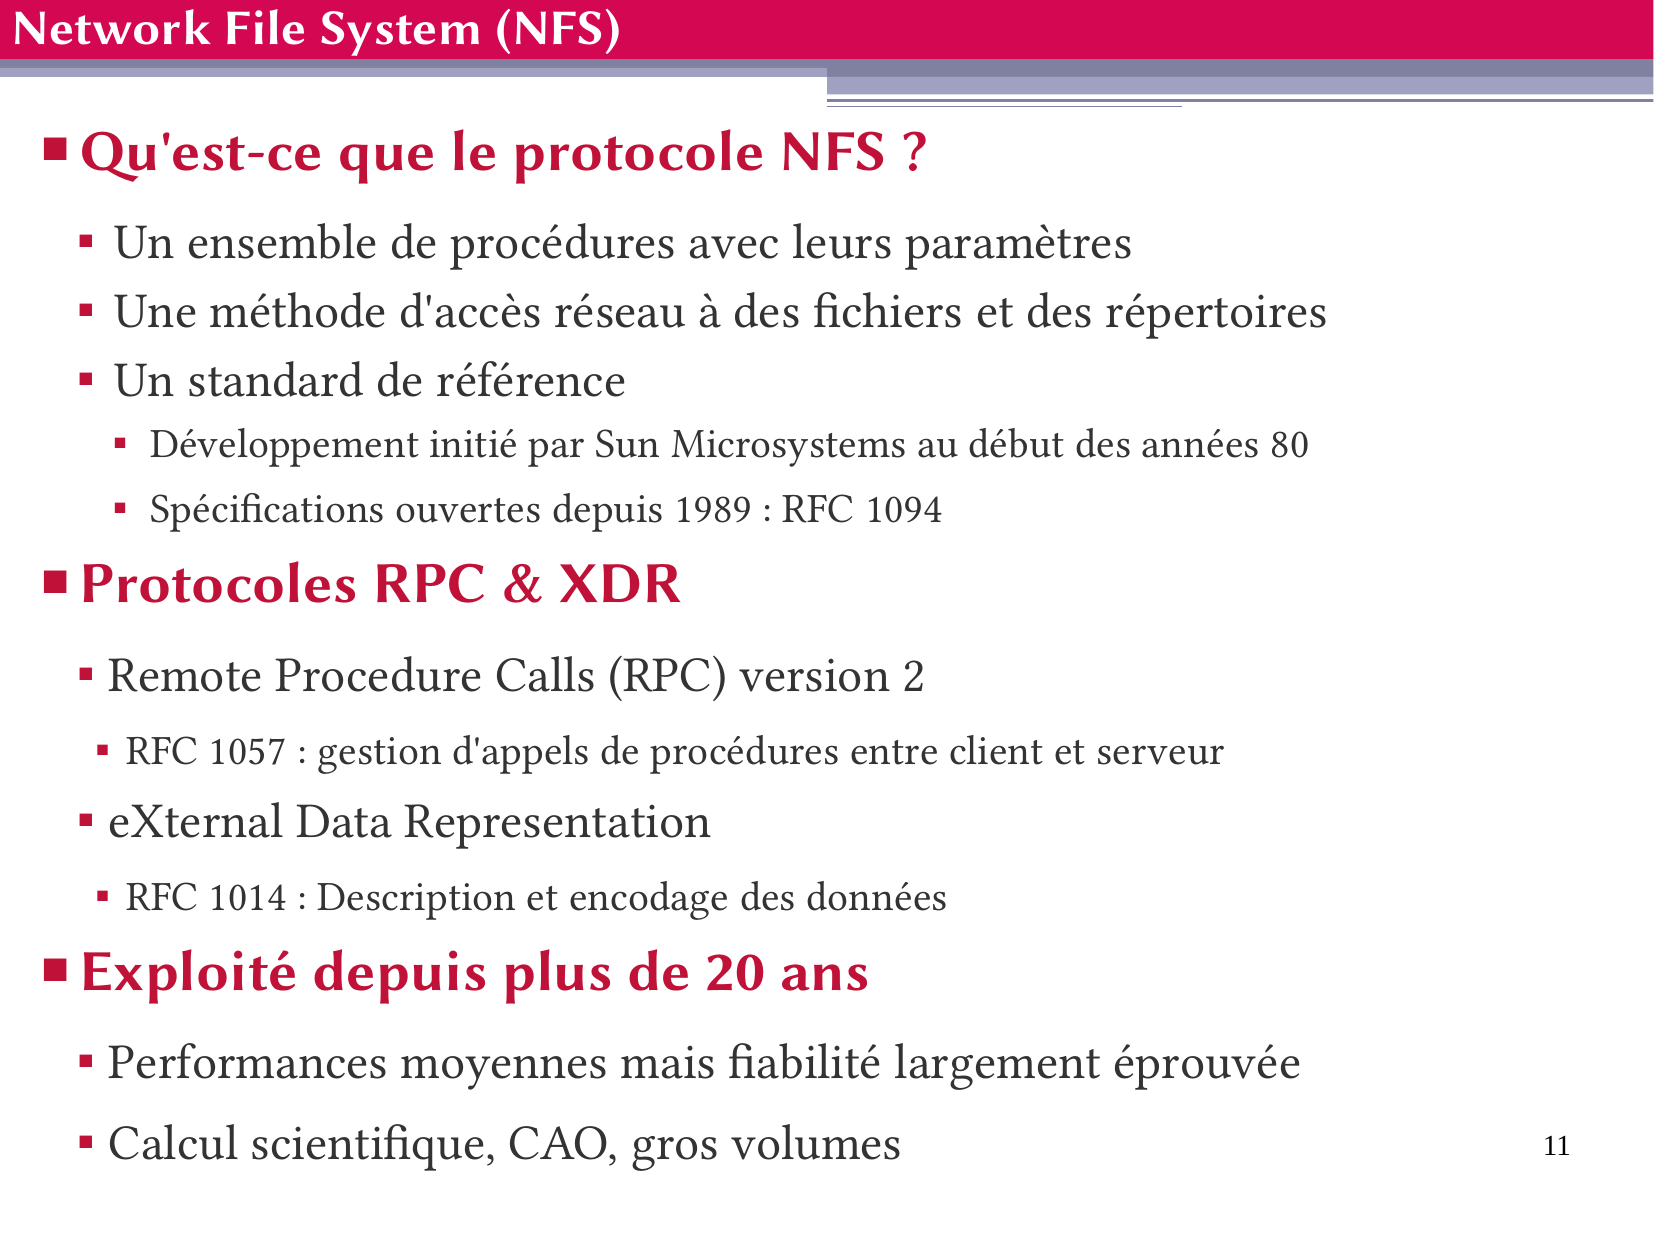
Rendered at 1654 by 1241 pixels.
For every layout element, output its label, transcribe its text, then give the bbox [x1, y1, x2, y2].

text_box [0, 0, 1654, 136]
list Network File System (NFS) [11, 0, 751, 58]
list Qu'est-ce que le protocole NFS ? Un ensemble de procédures avec leurs paramètres Une méthode d'accès réseau à des fichiers et des répertoires Un standard de référence Développement initié par Sun Microsystems au début des années 80 Spécifications ouvertes depuis 1989 : RFC 1094 Protocoles RPC & XDR Remote Procedure Calls (RPC) version 2 RFC 1057 : gestion d'appels de procédures entre client et serveur eXternal Data Representation RFC 1014 : Description et encodage des données Exploité depuis plus de 20 ans Performances moyennes mais fiabilité largement éprouvée Calcul scientifique, CAO, gros volumes [44, 118, 1611, 1211]
